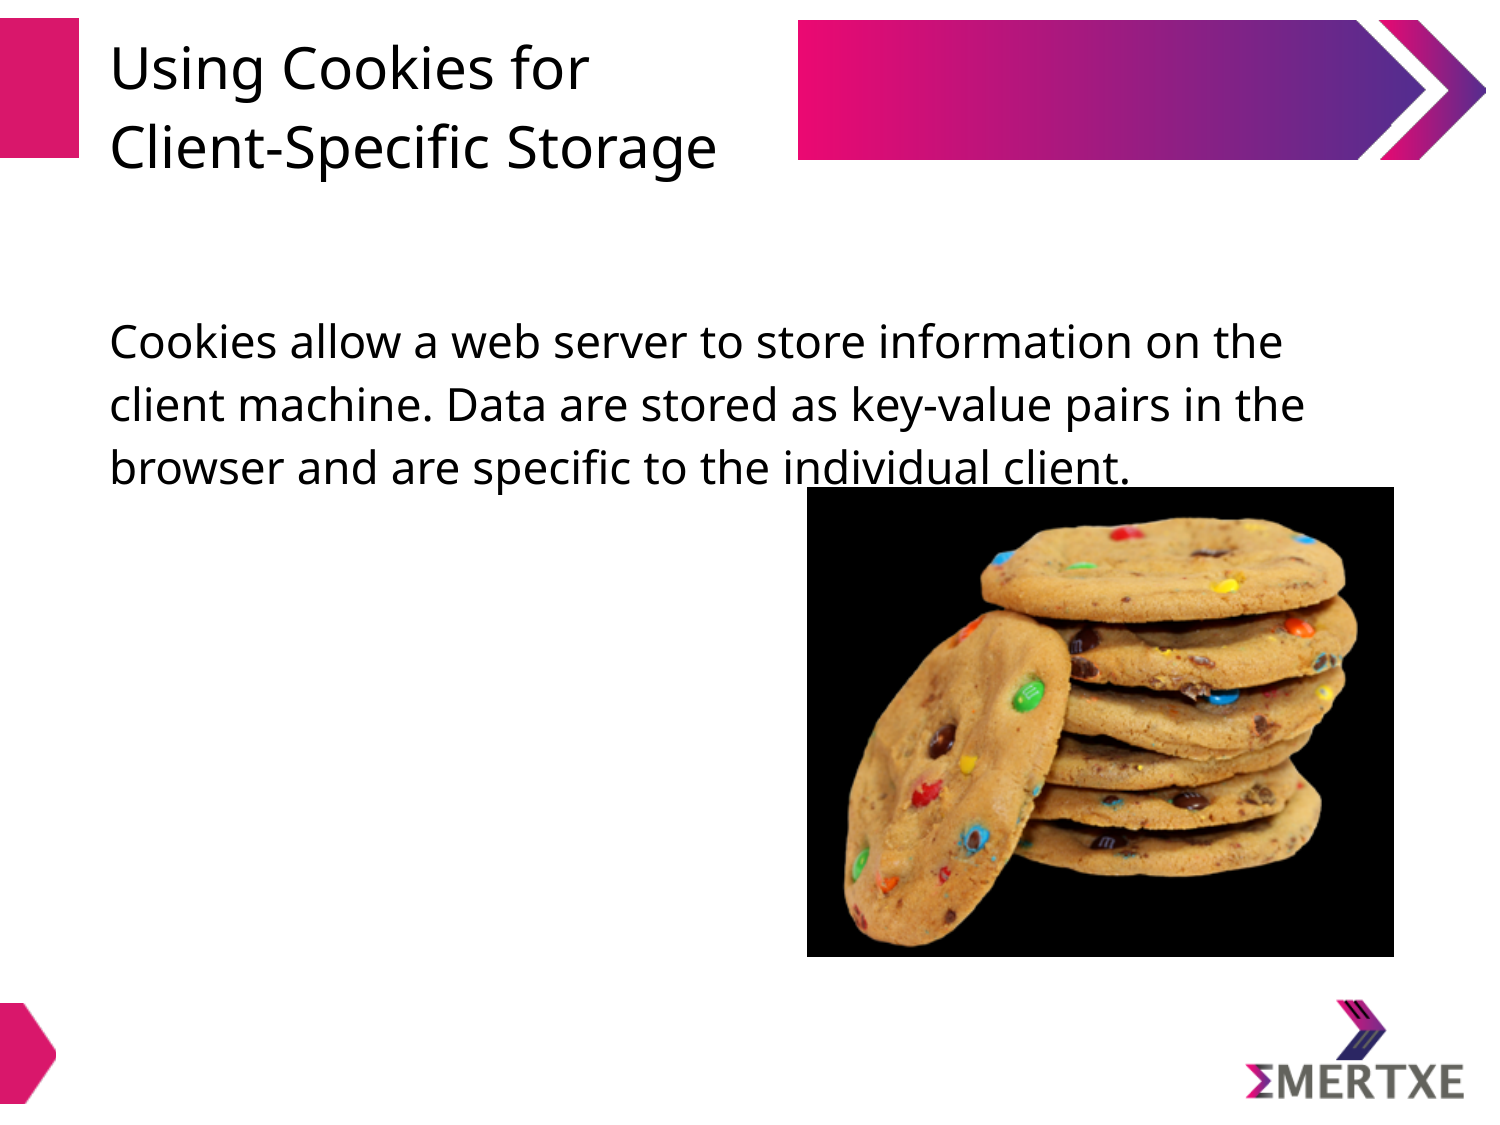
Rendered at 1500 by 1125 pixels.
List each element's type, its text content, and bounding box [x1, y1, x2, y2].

text_box Using Cookies for Client-Specific Storage [94, 20, 745, 239]
picture [798, 20, 1486, 160]
text_box Cookies allow a web server to store information on the client machine. Data are stored as key-value pairs in the browser and are specific to the individual client. [94, 302, 1382, 532]
picture [1245, 996, 1465, 1099]
picture [807, 487, 1394, 957]
